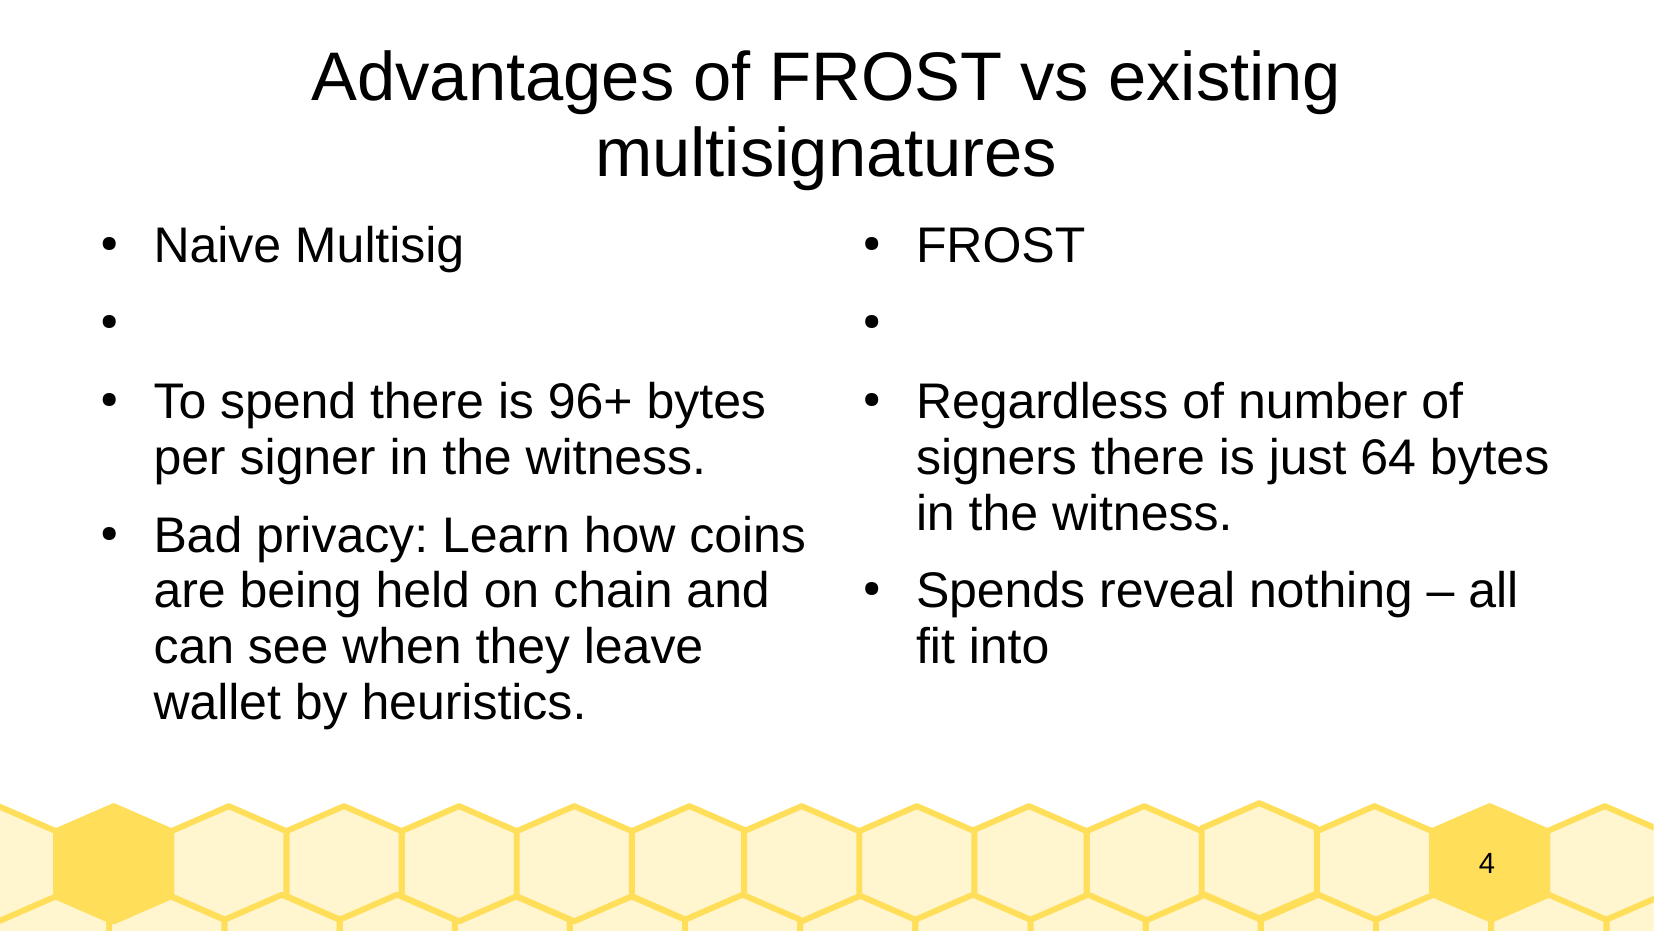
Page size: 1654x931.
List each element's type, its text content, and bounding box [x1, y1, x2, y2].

list FROST Regardless of number of signers there is just 64 bytes in the witness. Spends reveal nothing – all fit into [845, 217, 1572, 758]
title Advantages of FROST vs existing multisignatures [82, 37, 1571, 193]
list Naive Multisig To spend there is 96+ bytes per signer in the witness. Bad privacy: Learn how coins are being held on chain and can see when they leave wallet by heuristics. [82, 217, 809, 758]
